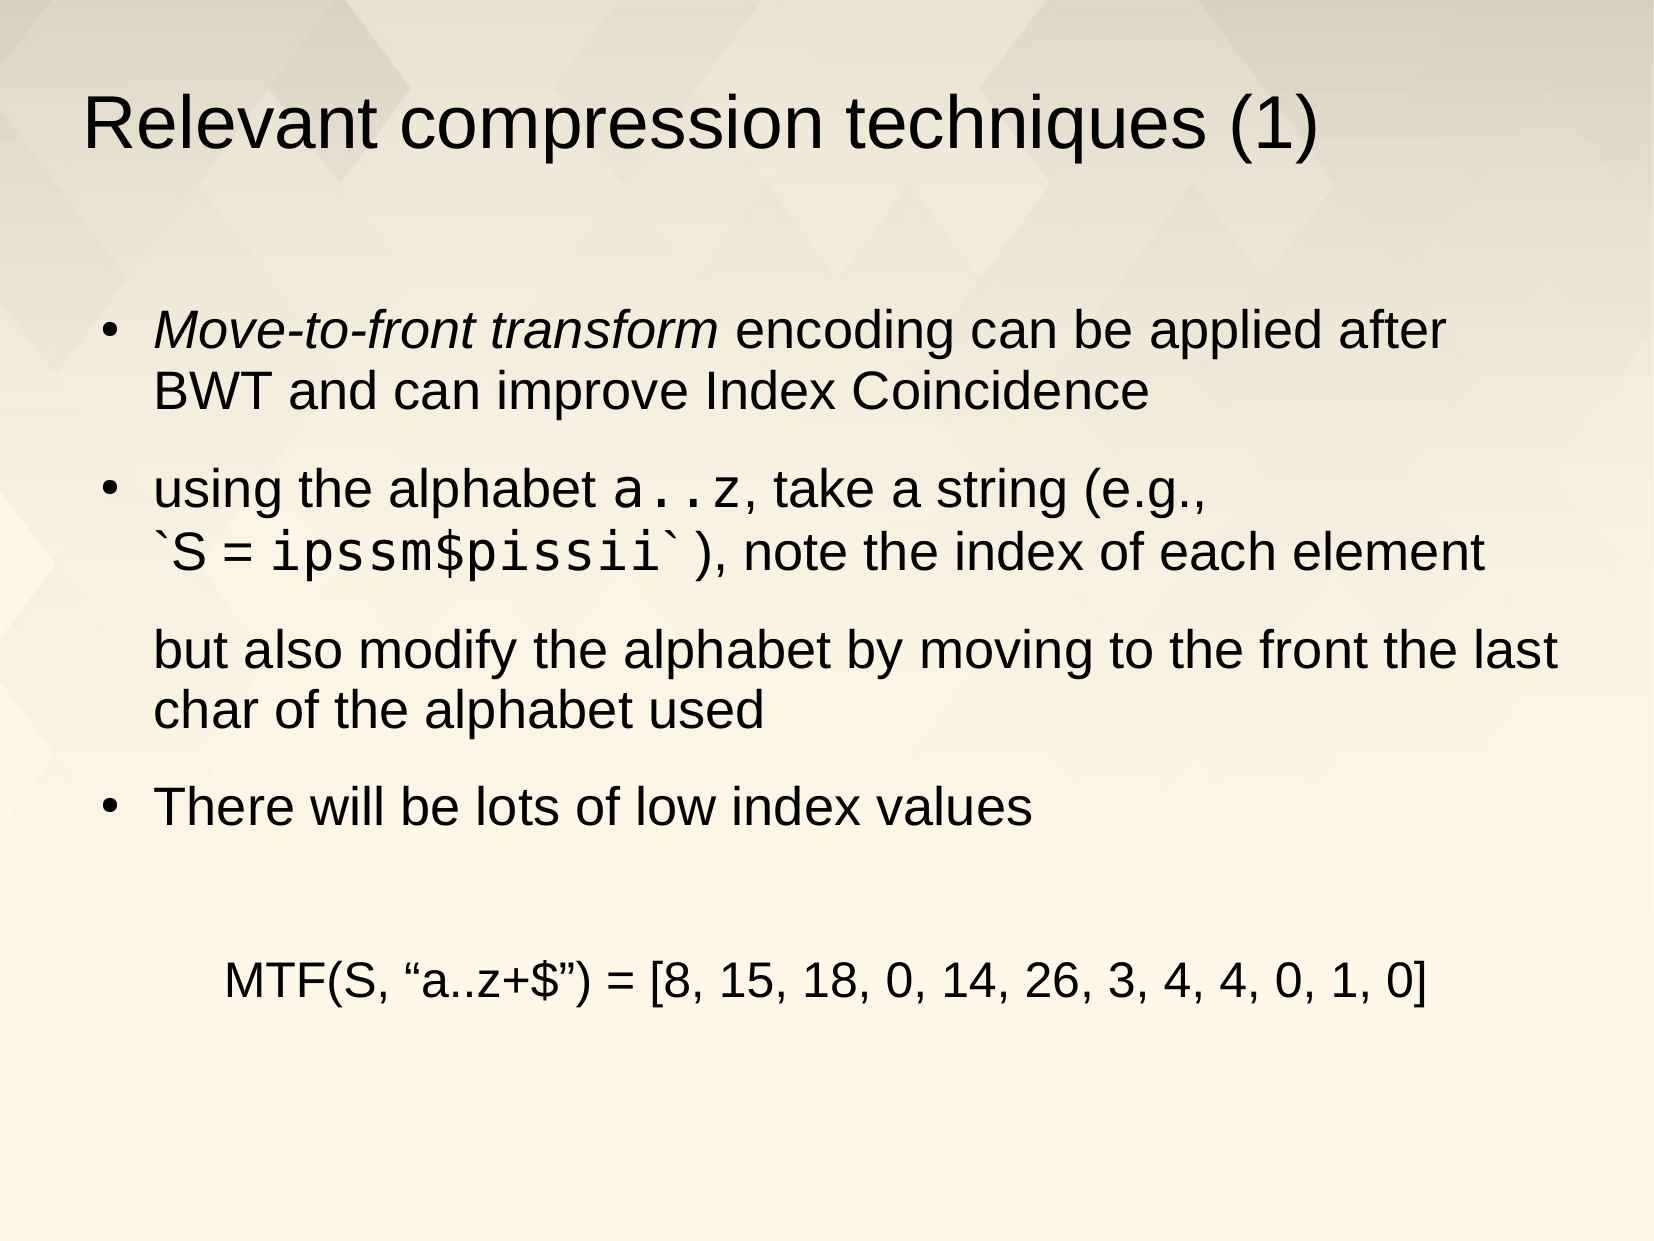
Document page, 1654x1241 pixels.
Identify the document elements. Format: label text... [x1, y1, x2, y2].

picture [0, 0, 1654, 1241]
text_box MTF(S, “a..z+$”) = [8, 15, 18, 0, 14, 26, 3, 4, 4, 0, 1, 0] [189, 945, 1465, 1066]
list Move-to-front transform encoding can be applied after BWT and can improve Index Coincidence using the alphabet a..z, take a string (e.g., `S = ipssm$pissii` ), note the index of each element but also modify the alphabet by moving to the front the last char of the alphabet used There will be lots of low index values [82, 300, 1571, 1070]
title Relevant compression techniques (1) [82, 49, 1571, 196]
